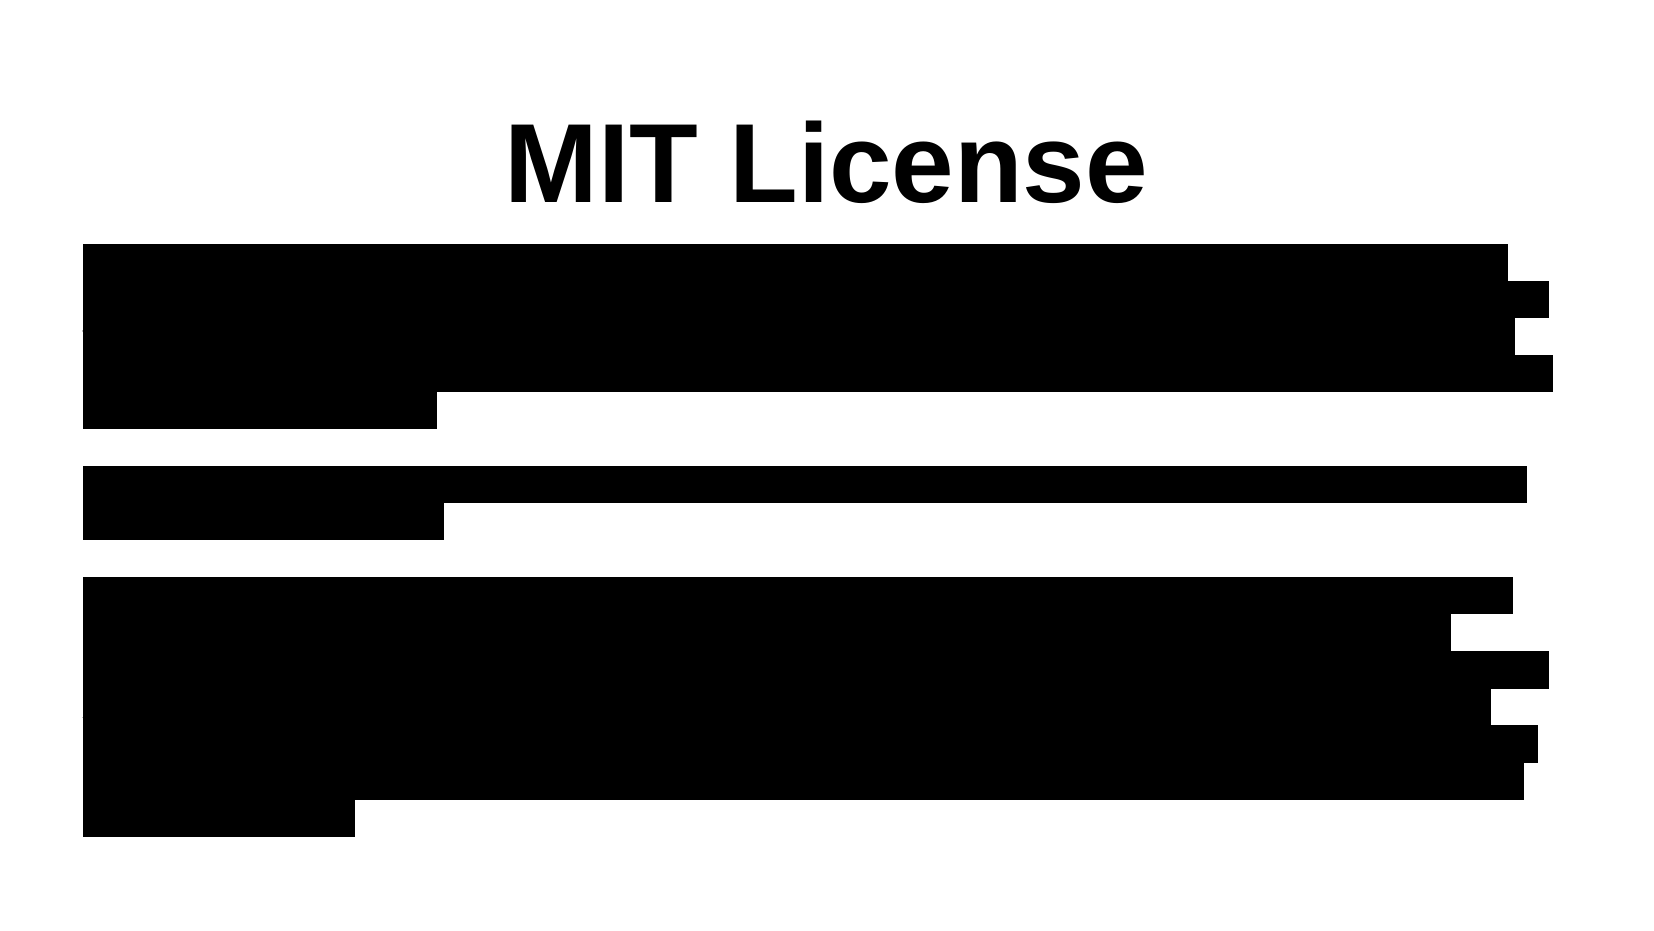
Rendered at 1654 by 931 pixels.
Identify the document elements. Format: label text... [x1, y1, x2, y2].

subtitle Permission is hereby granted, free of charge, to any person obtaining a copy of this software and associated documentation files (the "Software"), to deal in the Software without restriction, including without limitation the rights to use, copy, modify, merge, publish, distribute, sublicense, and/or sell copies of the Software, and to permit persons to whom the Software is furnished to do so, subject to the following conditions: The above copyright notice and this permission notice shall be included in all copies or substantial portions of the Software. THE SOFTWARE IS PROVIDED "AS IS", WITHOUT WARRANTY OF ANY KIND, EXPRESS OR IMPLIED, INCLUDING BUT NOT LIMITED TO THE WARRANTIES OF MERCHANTABILITY, FITNESS FOR A PARTICULAR PURPOSE AND NONINFRINGEMENT. IN NO EVENT SHALL THE AUTHORS OR COPYRIGHT HOLDERS BE LIABLE FOR ANY CLAIM, DAMAGES OR OTHER LIABILITY, WHETHER IN AN ACTION OF CONTRACT, TORT OR OTHERWISE, ARISING FROM, OUT OF OR IN CONNECTION WITH THE SOFTWARE OR THE USE OR OTHER DEALINGS IN THE SOFTWARE. [82, 244, 1571, 837]
title MIT License [82, 85, 1571, 241]
